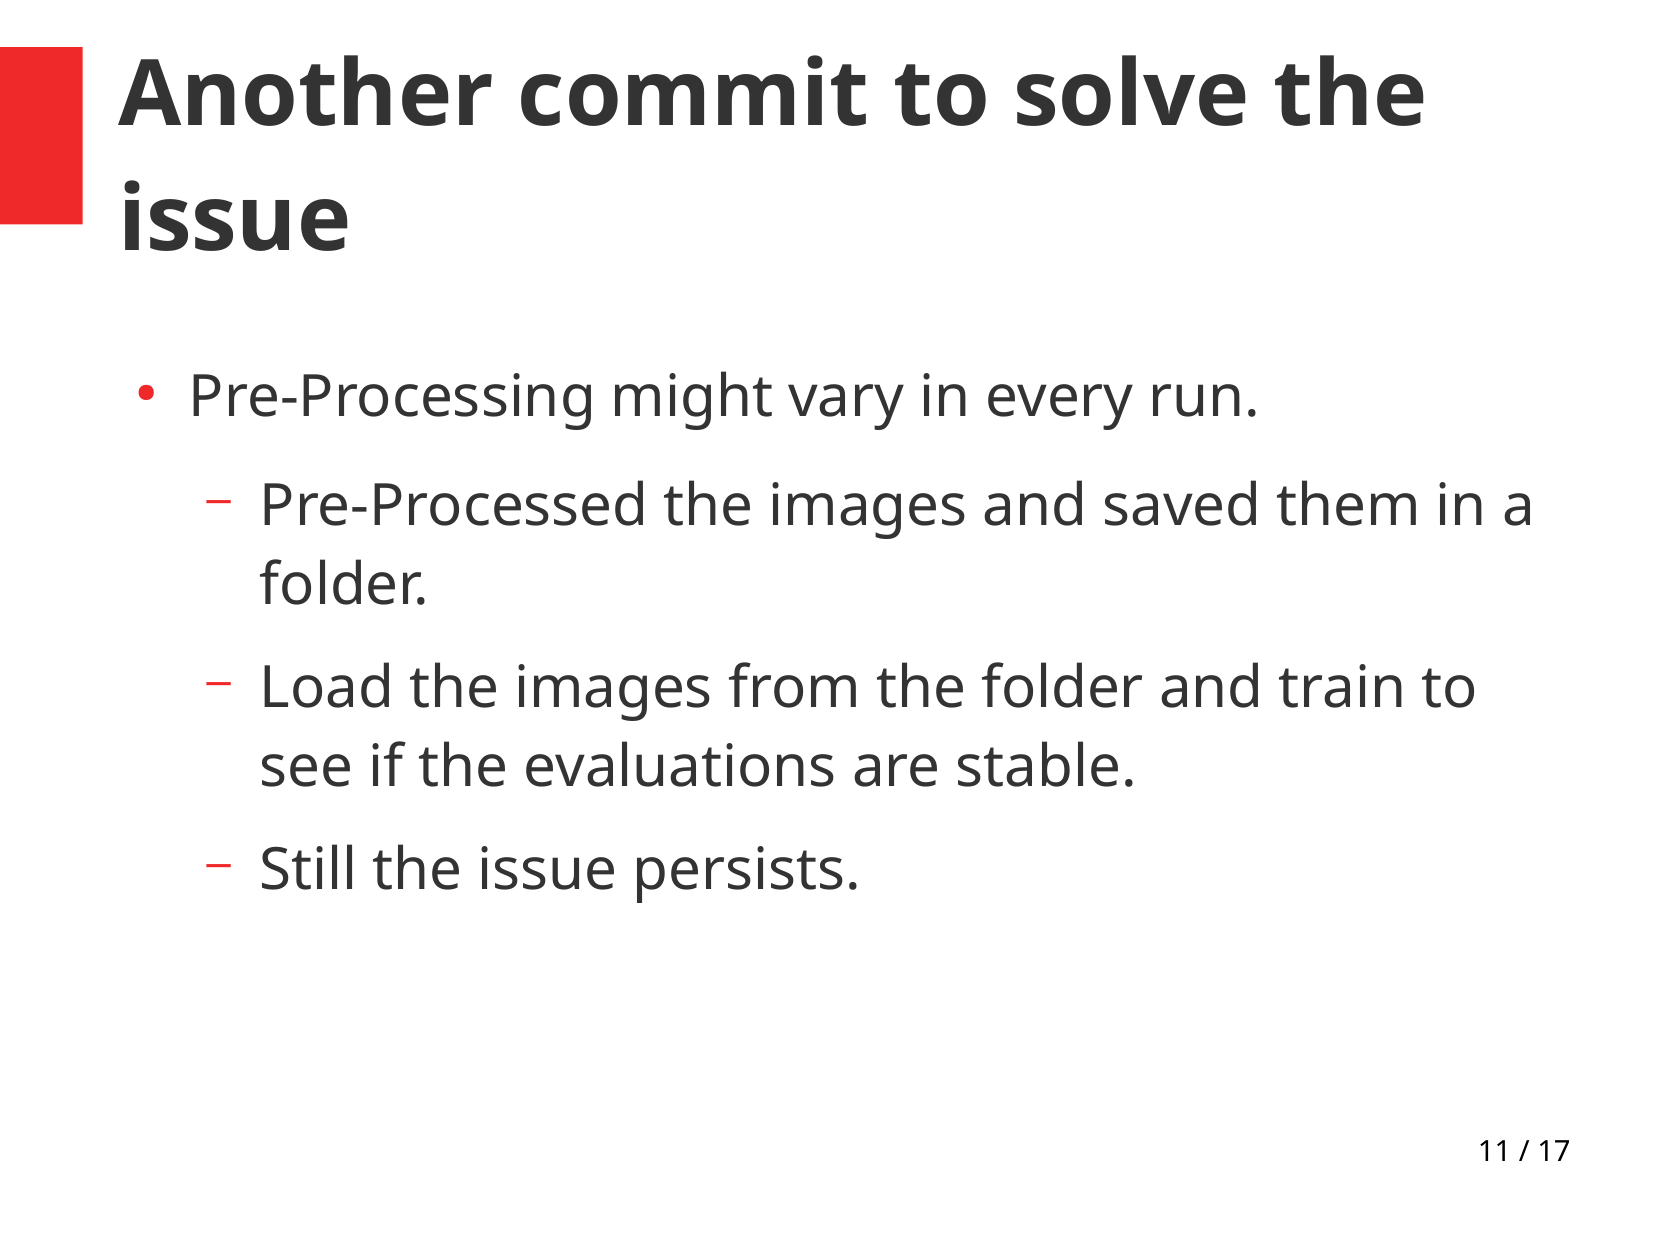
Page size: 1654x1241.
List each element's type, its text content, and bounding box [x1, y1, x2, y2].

title Another commit to solve the issue [118, 27, 1571, 278]
list Pre-Processing might vary in every run. Pre-Processed the images and saved them in a folder. Load the images from the folder and train to see if the evaluations are stable. Still the issue persists. [118, 354, 1536, 1074]
